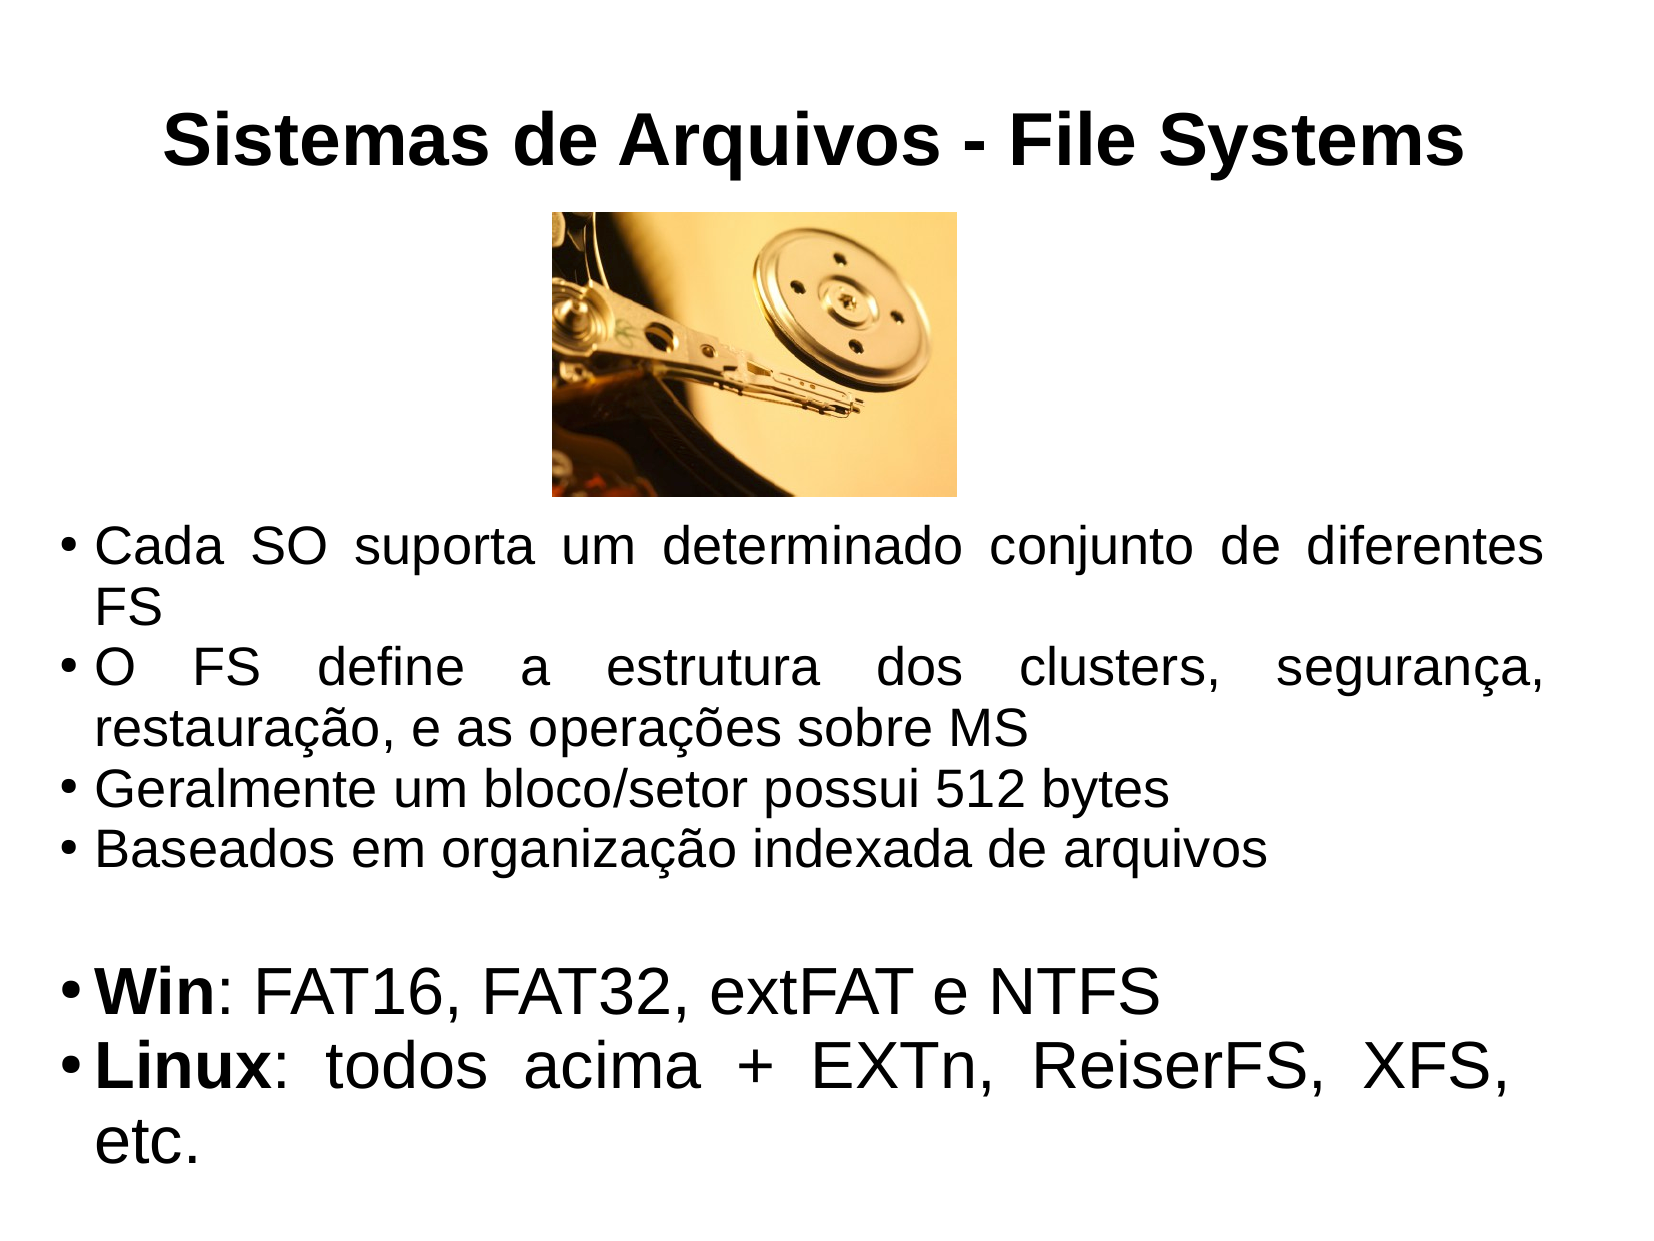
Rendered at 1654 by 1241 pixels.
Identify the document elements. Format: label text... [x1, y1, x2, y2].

title Sistemas de Arquivos - File Systems [70, 35, 1560, 243]
picture [552, 212, 957, 497]
subtitle Cada SO suporta um determinado conjunto de diferentes FS O FS define a estrutura dos clusters, segurança, restauração, e as operações sobre MS Geralmente um bloco/setor possui 512 bytes Baseados em organização indexada de arquivos Win: FAT16, FAT32, extFAT e NTFS Linux: todos acima + EXTn, ReiserFS, XFS, etc. [59, 515, 1548, 1241]
